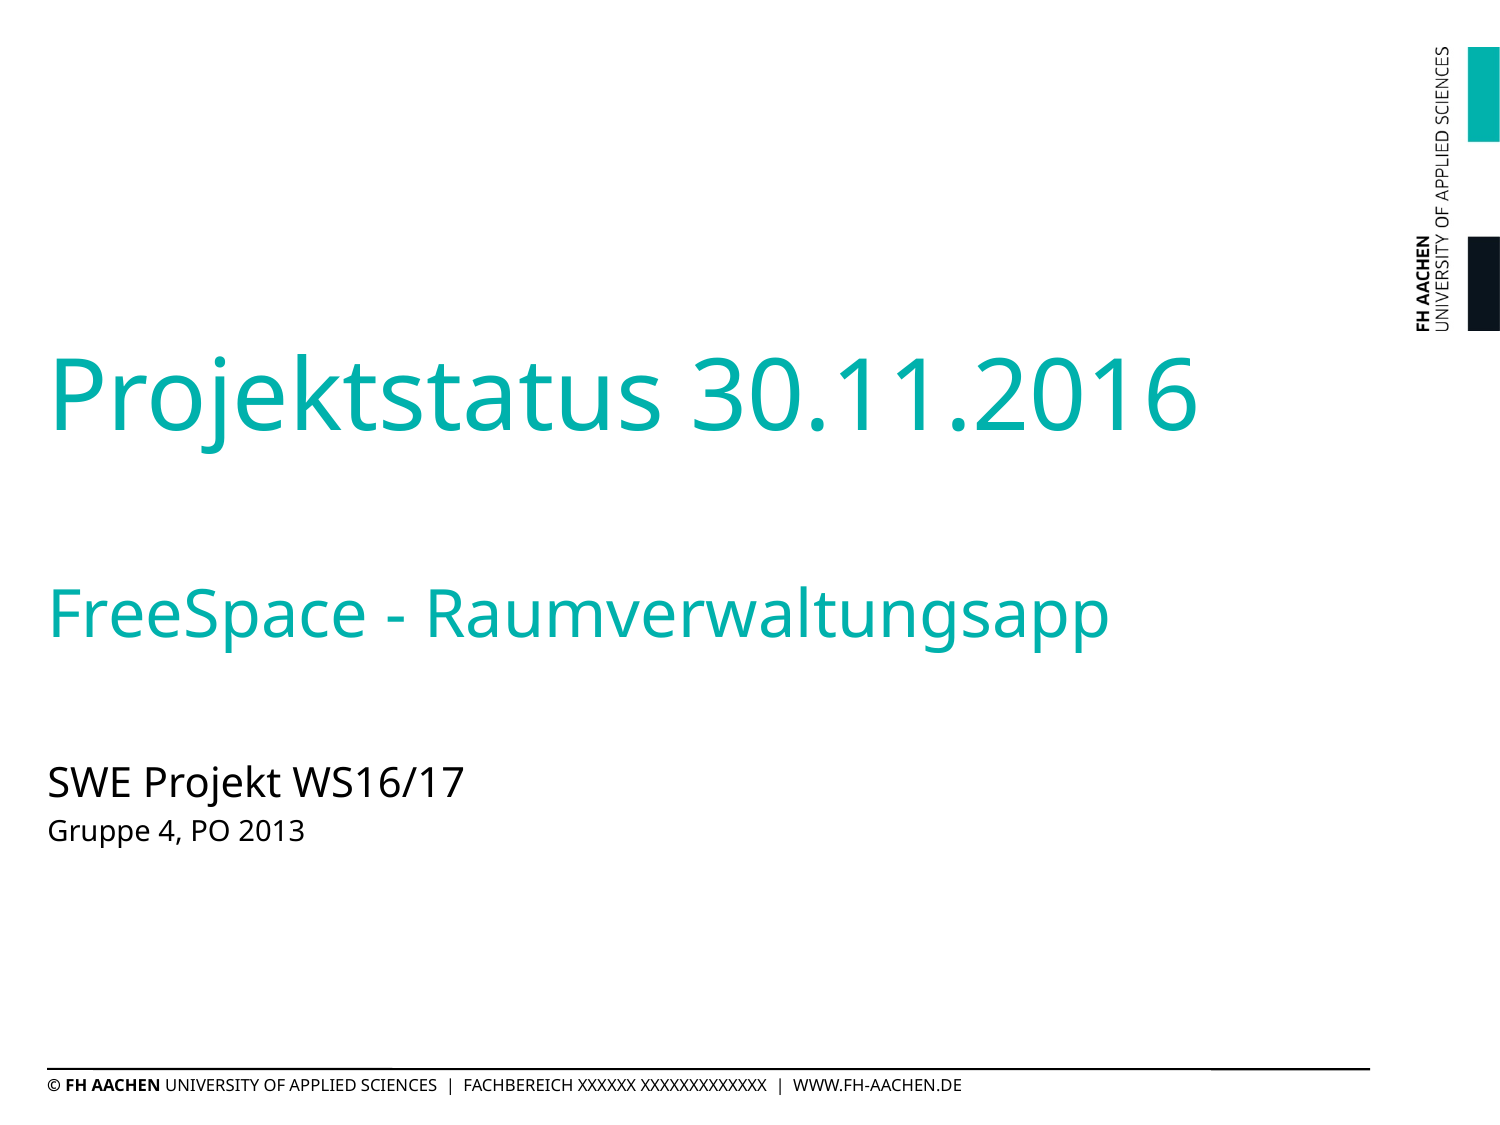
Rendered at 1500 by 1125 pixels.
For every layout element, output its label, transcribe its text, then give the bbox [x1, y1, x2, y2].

subtitle SWE Projekt WS16/17 Gruppe 4, PO 2013 [47, 755, 1371, 993]
title Projektstatus 30.11.2016 FreeSpace - Raumverwaltungsapp [47, 330, 1371, 745]
footer © FH AACHEN UNIVERSITY OF APPLIED SCIENCES | FACHBEREICH XXXXXX XXXXXXXXXXXXX | WWW.FH-AACHEN.DE [47, 1074, 1370, 1111]
picture [1404, 47, 1500, 331]
